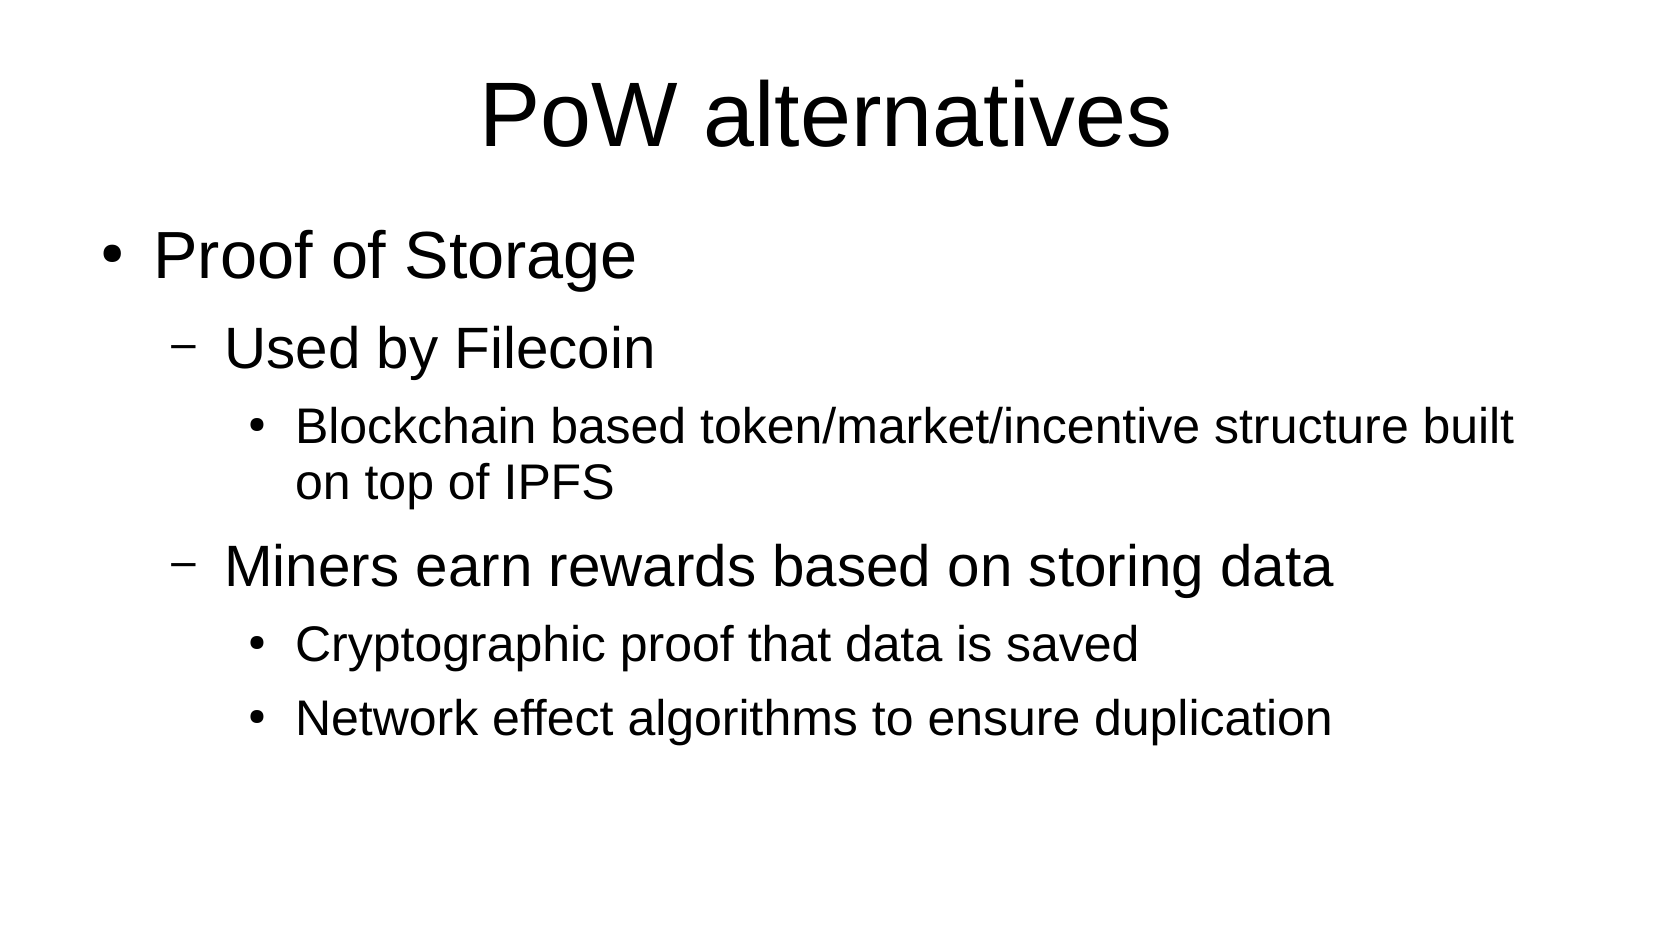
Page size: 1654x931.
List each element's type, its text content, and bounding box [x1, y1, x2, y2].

title PoW alternatives [82, 37, 1571, 193]
list Proof of Storage Used by Filecoin Blockchain based token/market/incentive structure built on top of IPFS Miners earn rewards based on storing data Cryptographic proof that data is saved Network effect algorithms to ensure duplication [82, 217, 1571, 758]
